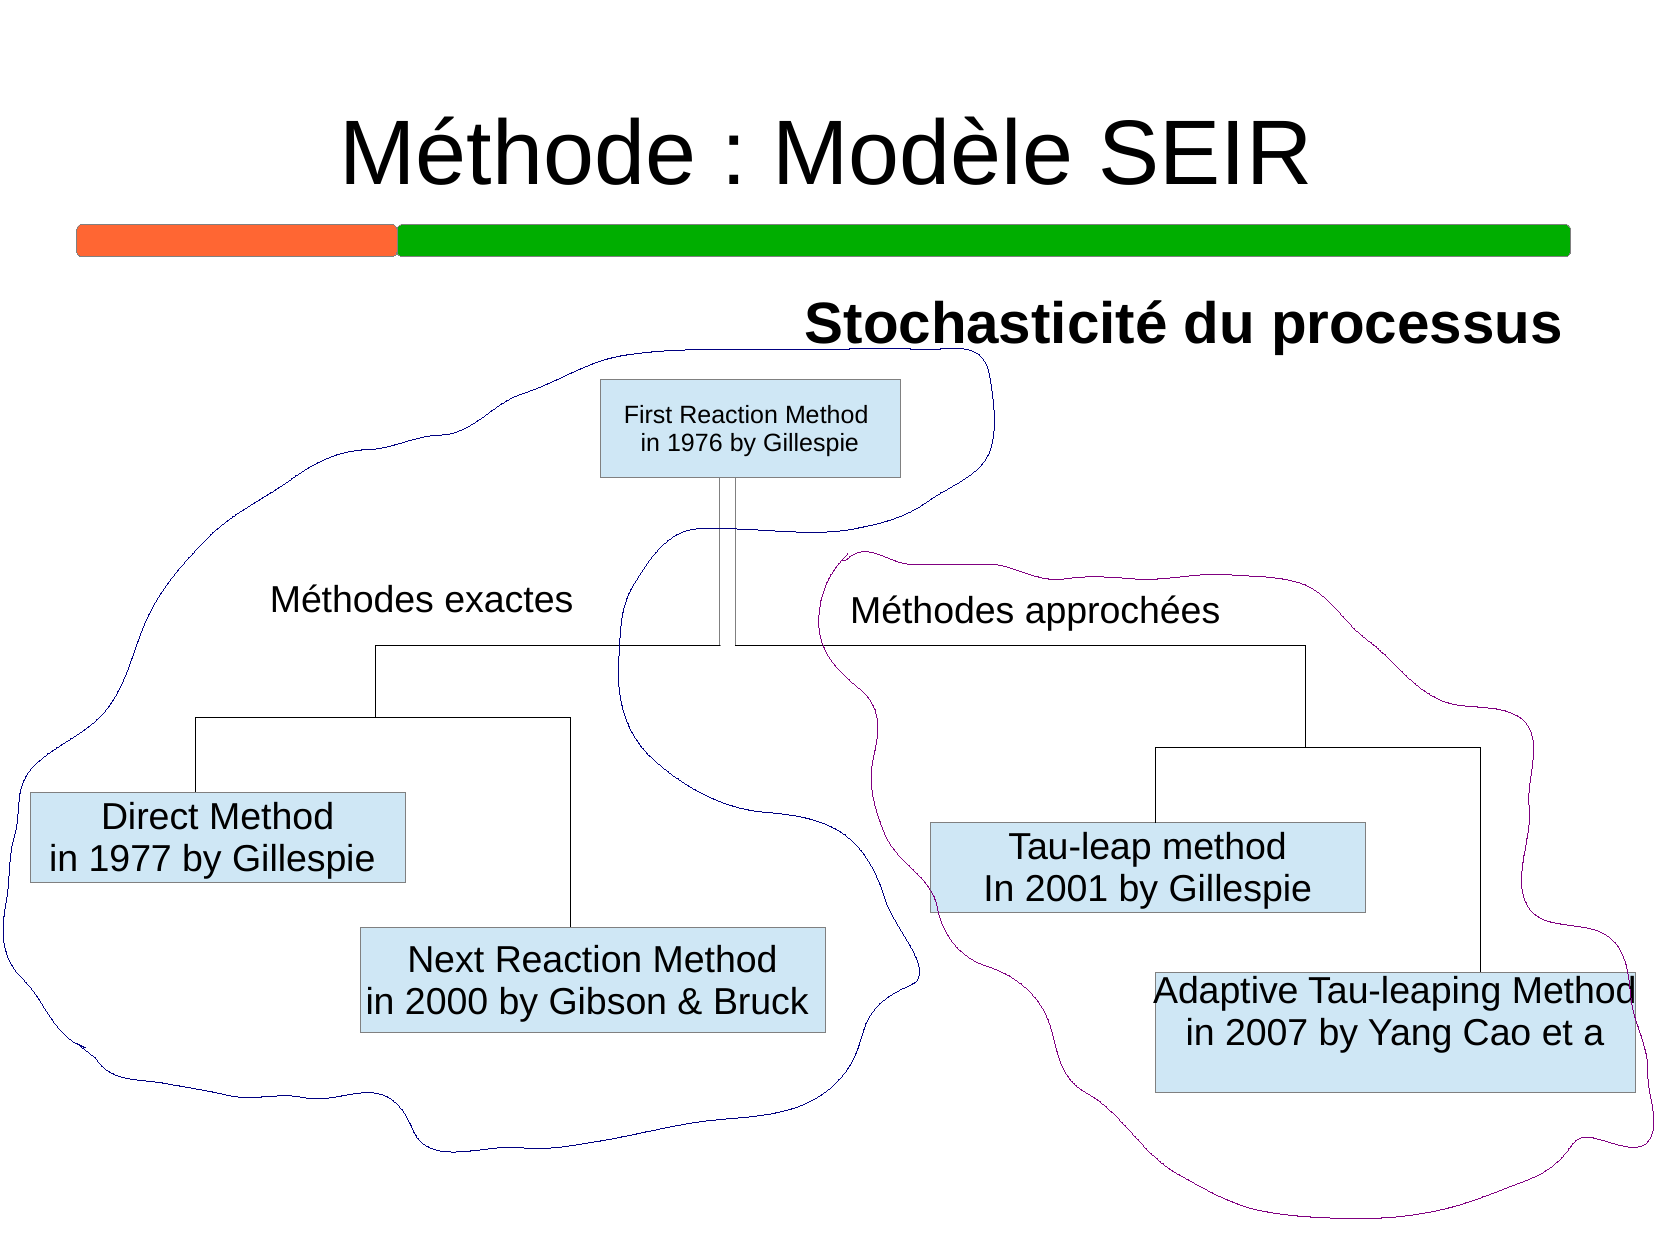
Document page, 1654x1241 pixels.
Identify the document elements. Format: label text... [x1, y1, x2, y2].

text_box Méthodes exactes [255, 570, 589, 628]
text_box First Reaction Method in 1976 by Gillespie [600, 379, 901, 478]
text_box Tau-leap method In 2001 by Gillespie [930, 822, 1366, 913]
text_box Méthodes approchées [825, 582, 1236, 640]
text_box [76, 224, 1571, 257]
text_box Next Reaction Method in 2000 by Gibson & Bruck [360, 927, 826, 1033]
text_box Direct Method in 1977 by Gillespie [30, 792, 406, 883]
text_box Adaptive Tau-leaping Method in 2007 by Yang Cao et a [1155, 972, 1636, 1093]
title Méthode : Modèle SEIR [82, 49, 1571, 227]
text_box Stochasticité du processus [790, 283, 1579, 364]
